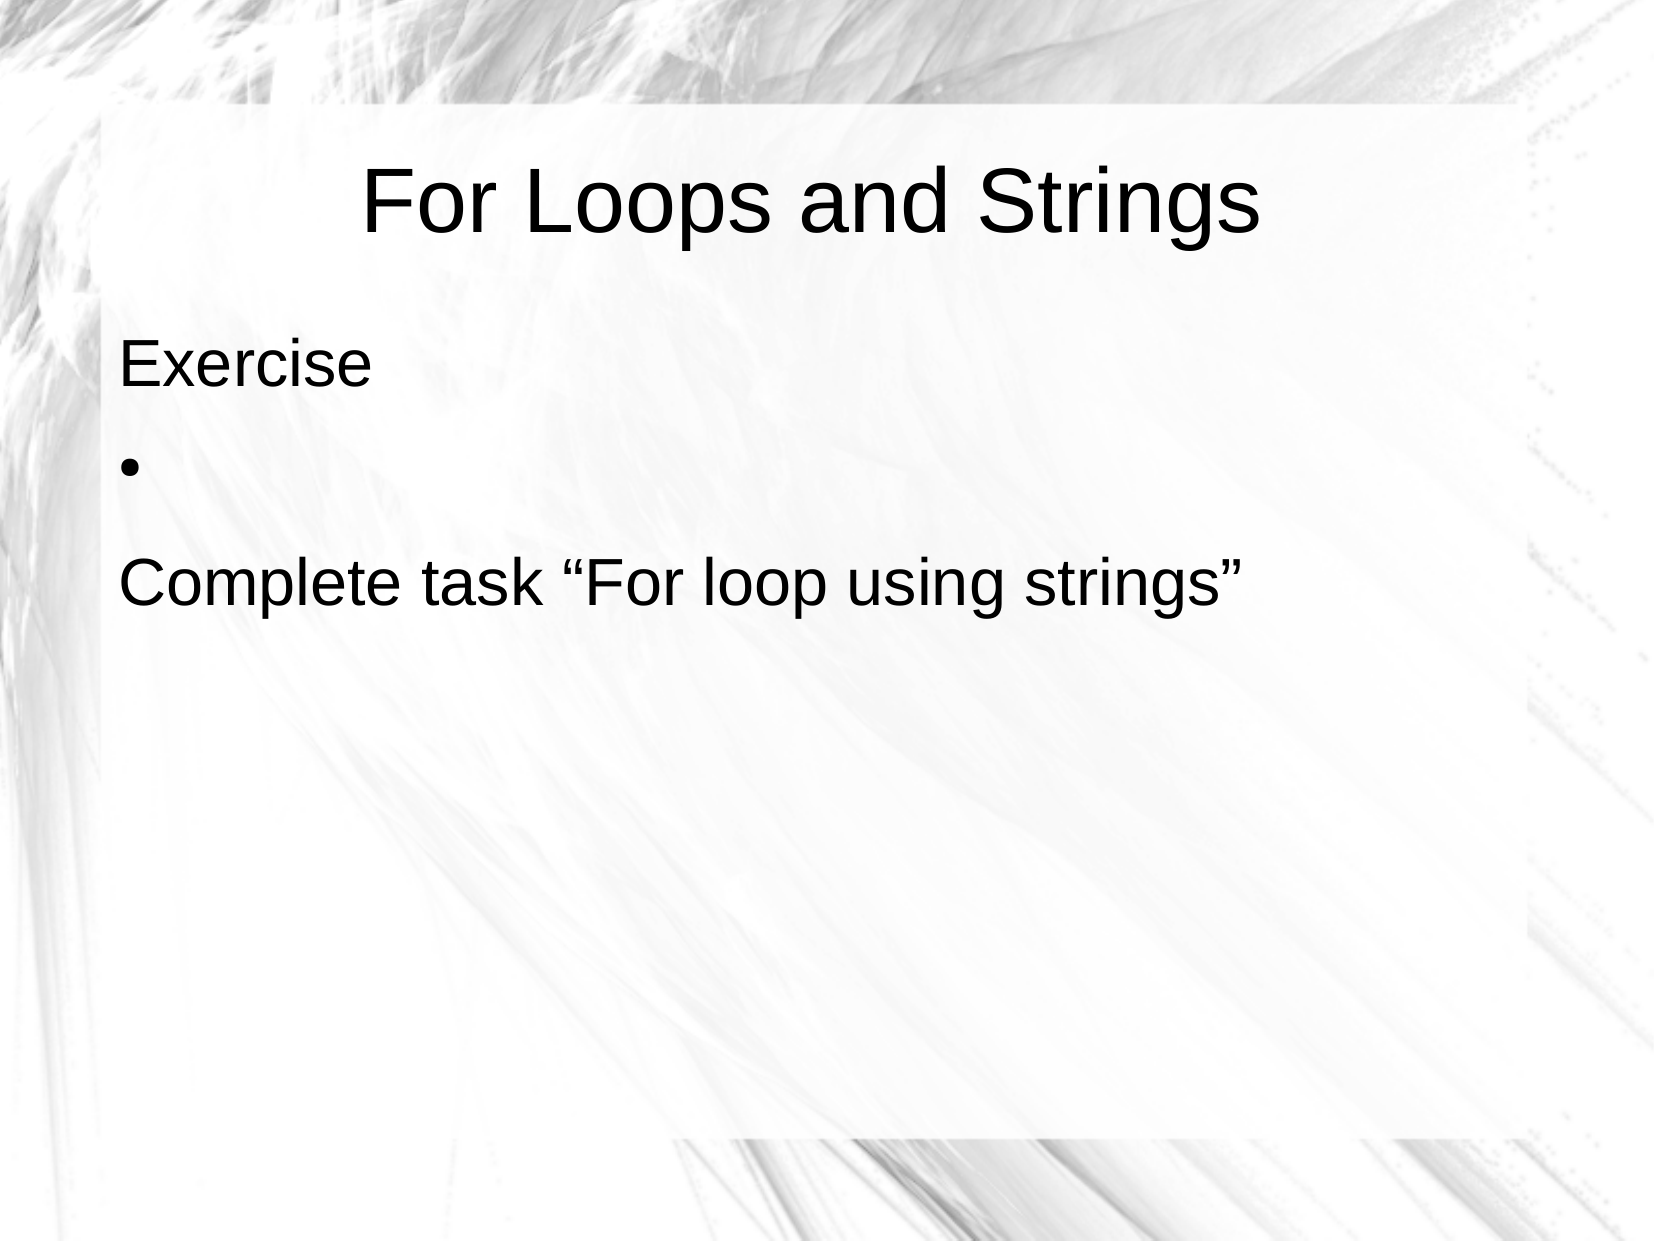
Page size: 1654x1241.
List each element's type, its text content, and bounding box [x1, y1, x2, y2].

title For Loops and Strings [118, 112, 1506, 281]
list Exercise Complete task “For loop using strings” [118, 319, 1571, 945]
